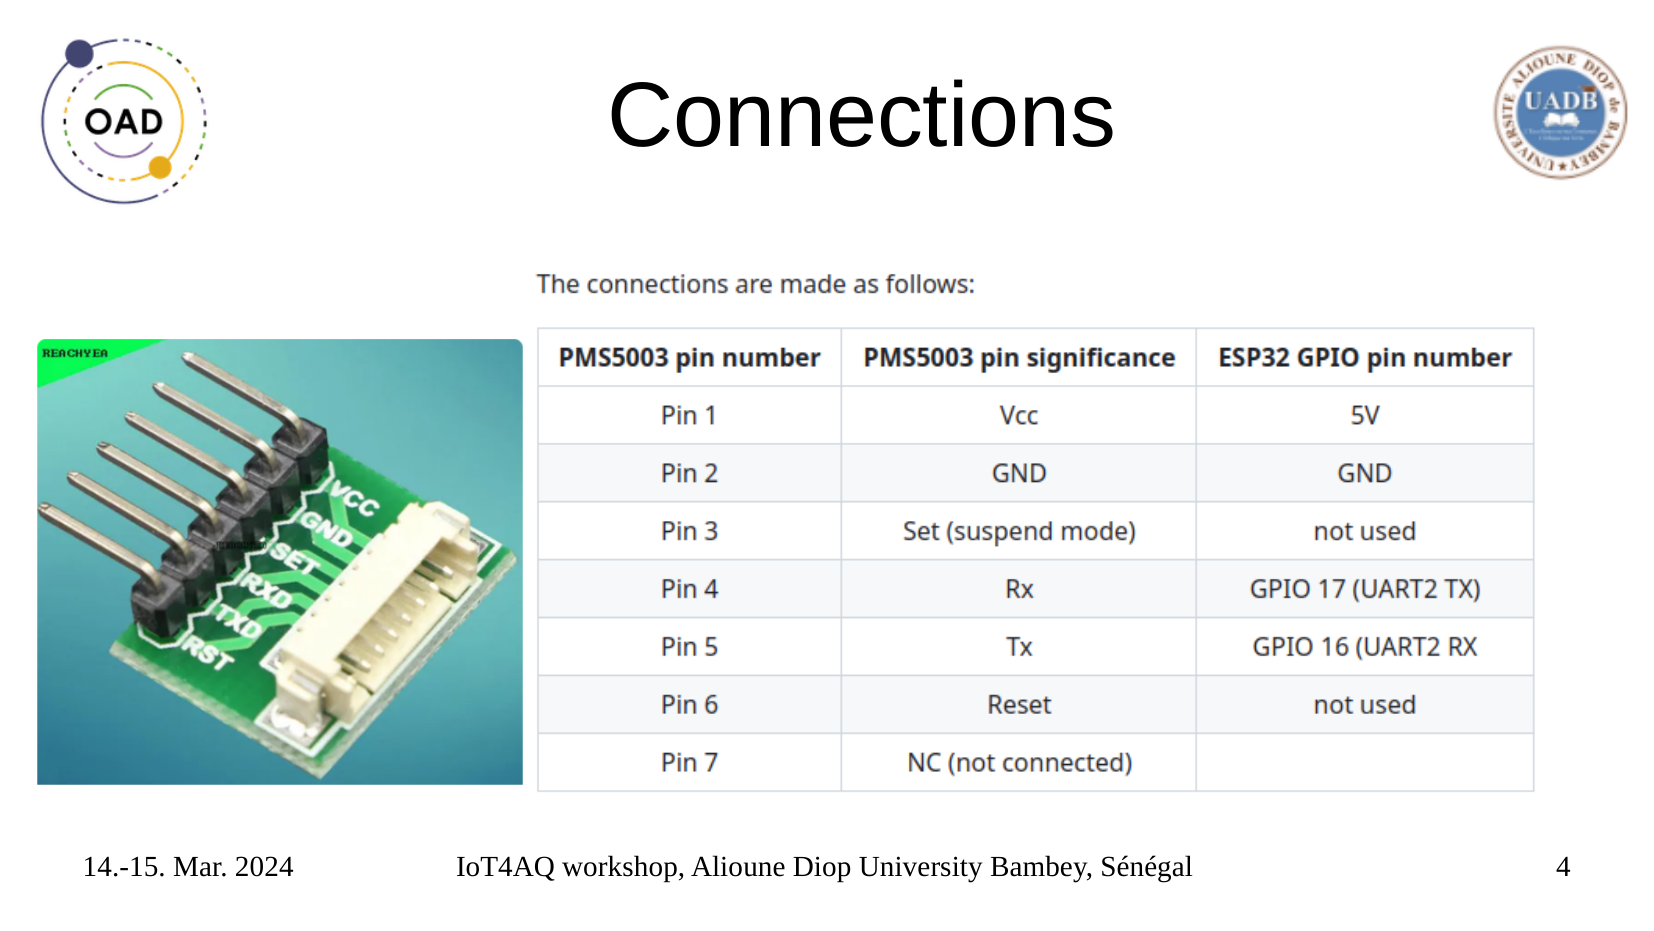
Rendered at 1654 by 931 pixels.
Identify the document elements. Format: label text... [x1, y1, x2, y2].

picture [33, 262, 1588, 825]
picture [1482, 37, 1641, 188]
picture [0, 24, 242, 225]
title Connections [278, 37, 1446, 193]
